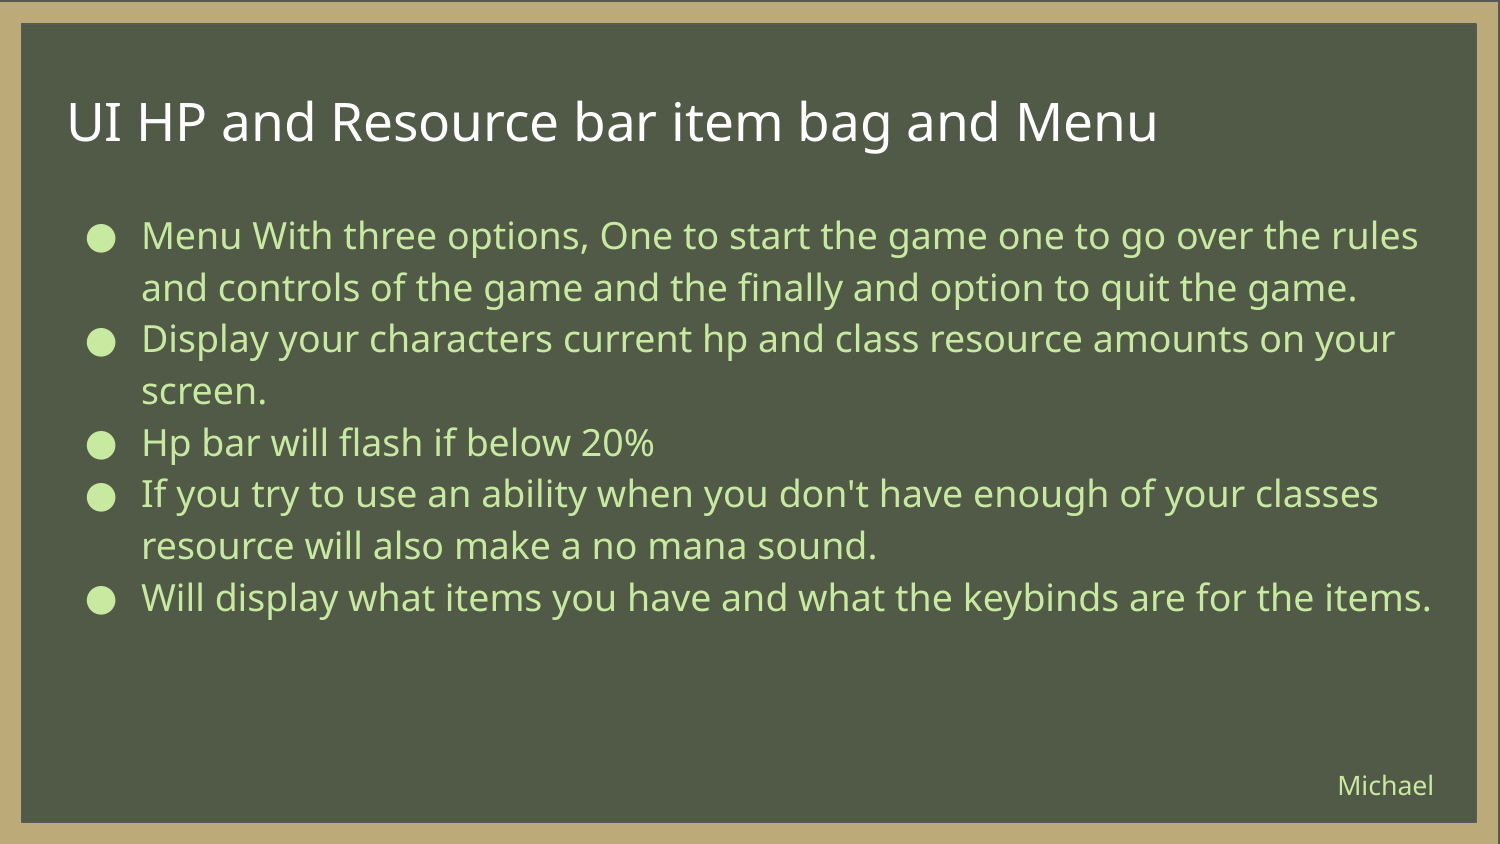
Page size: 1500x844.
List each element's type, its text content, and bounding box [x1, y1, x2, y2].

list Michael [1069, 749, 1449, 817]
title UI HP and Resource bar item bag and Menu [51, 72, 1449, 167]
list Menu With three options, One to start the game one to go over the rules and controls of the game and the finally and option to quit the game. Display your characters current hp and class resource amounts on your screen. Hp bar will flash if below 20% If you try to use an ability when you don't have enough of your classes resource will also make a no mana sound. Will display what items you have and what the keybinds are for the items. [51, 190, 1449, 751]
